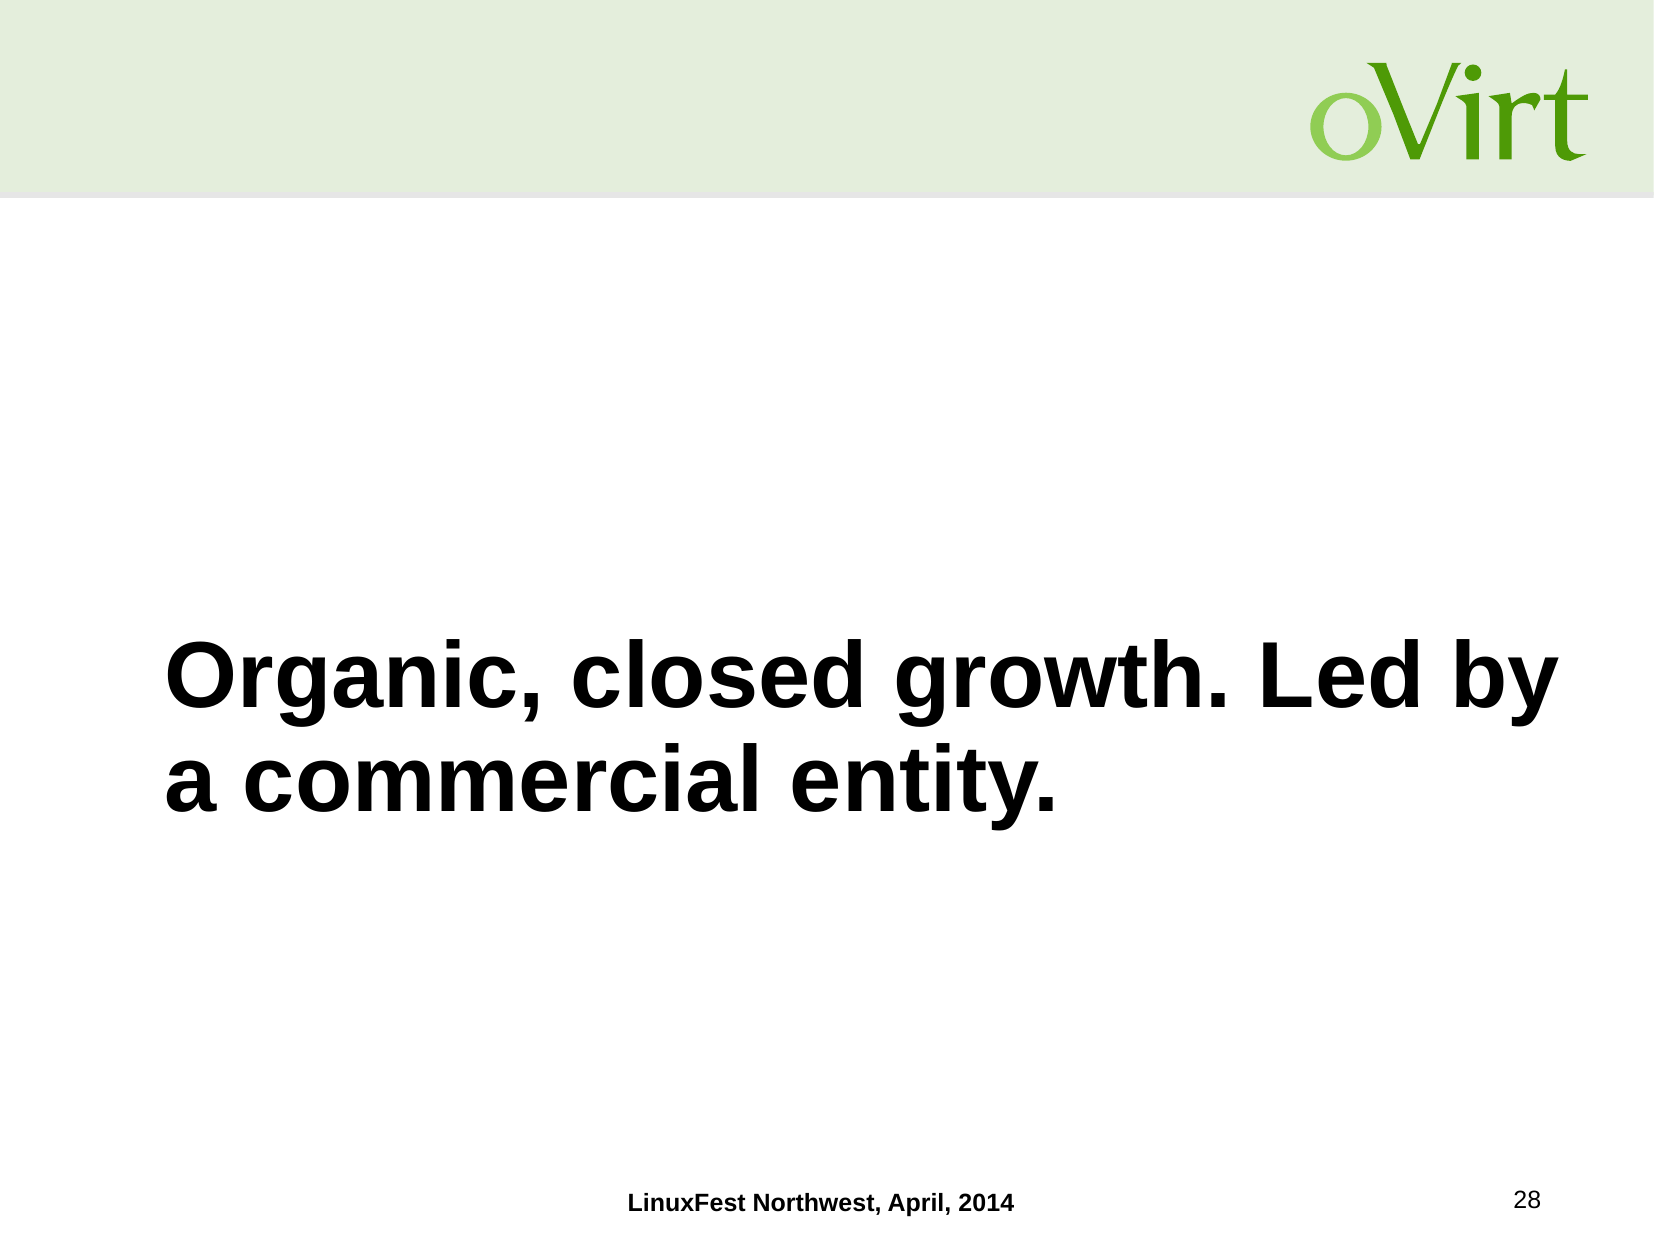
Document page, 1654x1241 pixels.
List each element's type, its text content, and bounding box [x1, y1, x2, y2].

text_box Organic, closed growth. Led by a commercial entity. [150, 615, 1654, 839]
